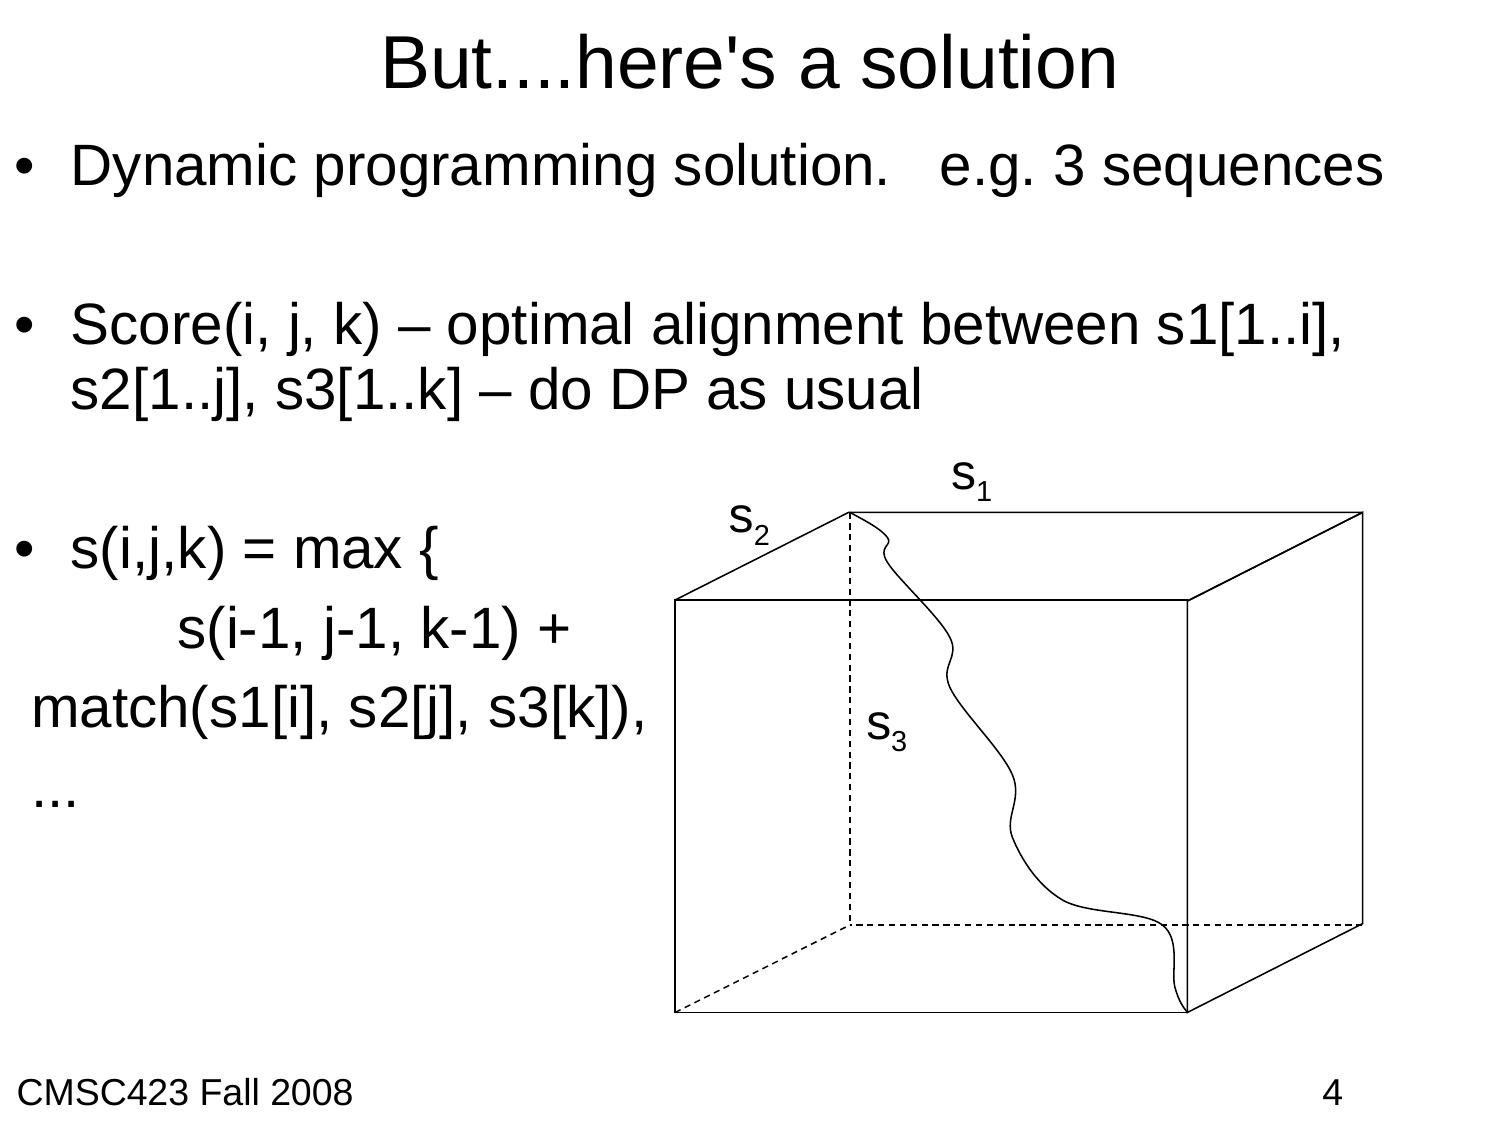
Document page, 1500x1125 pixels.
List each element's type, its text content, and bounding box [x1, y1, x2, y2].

title But....here's a solution [0, 12, 1500, 113]
text_box s1 [936, 431, 1008, 516]
list Dynamic programming solution. e.g. 3 sequences Score(i, j, k) – optimal alignment between s1[1..i], s2[1..j], s3[1..k] – do DP as usual s(i,j,k) = max { s(i-1, j-1, k-1) + match(s1[i], s2[j], s3[k]), ... [0, 124, 1500, 1125]
text_box s2 [713, 474, 785, 559]
text_box s3 [851, 681, 923, 766]
